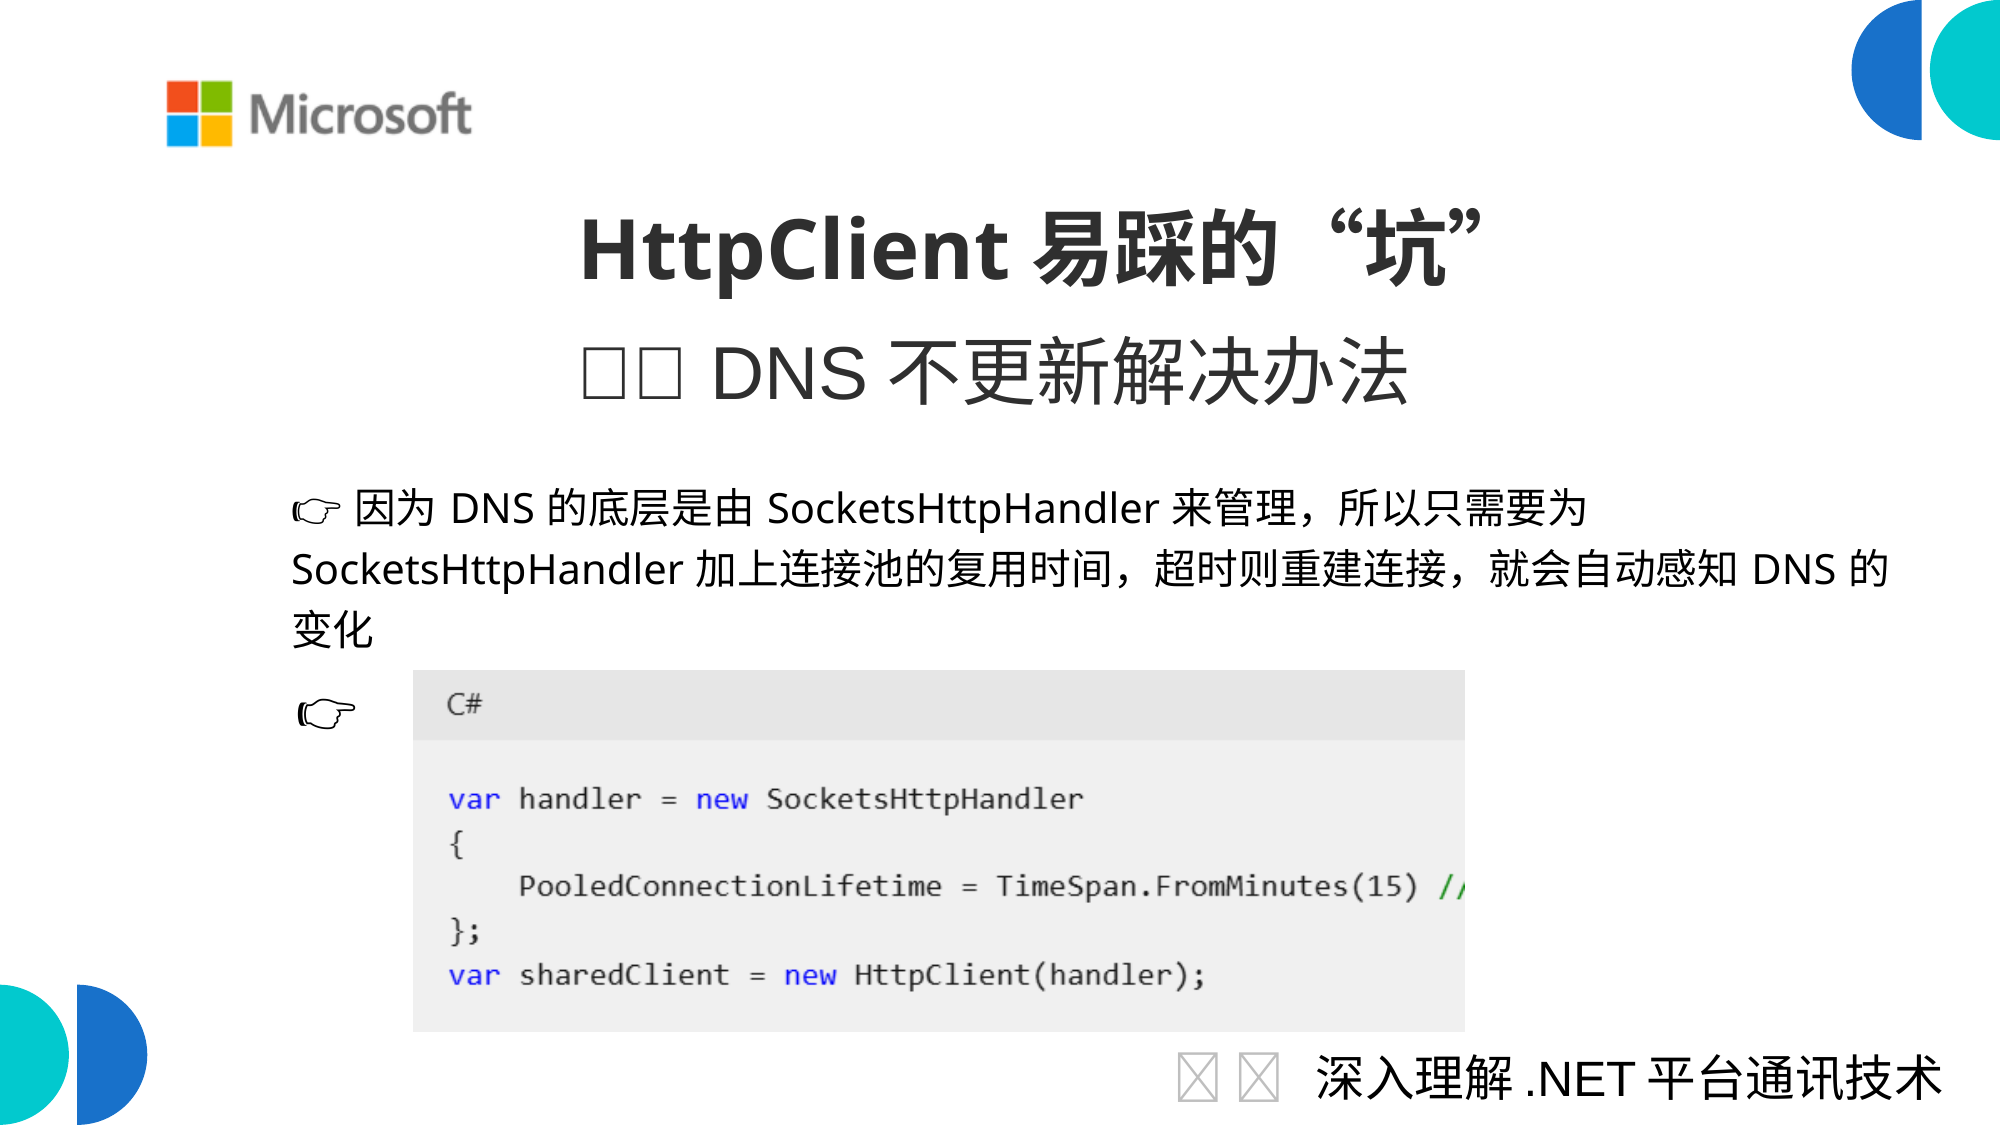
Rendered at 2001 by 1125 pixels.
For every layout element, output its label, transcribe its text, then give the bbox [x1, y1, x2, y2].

picture [85, 41, 552, 189]
subtitle 🚀 🚀 深入理解.NET平台通讯技术 [1173, 1046, 1952, 1107]
text_box 👉 [281, 667, 380, 754]
text_box 👉因为DNS的底层是由SocketsHttpHandler来管理，所以只需要为SocketsHttpHandler加上连接池的复用时间，超时则重建连接，就会自动感知DNS的变化 [276, 467, 1923, 660]
text_box 🚀🚀 DNS不更新解决办法 [200, 272, 1788, 486]
title HttpClient易踩的“坑” [192, 153, 1916, 340]
picture [413, 670, 1465, 1032]
